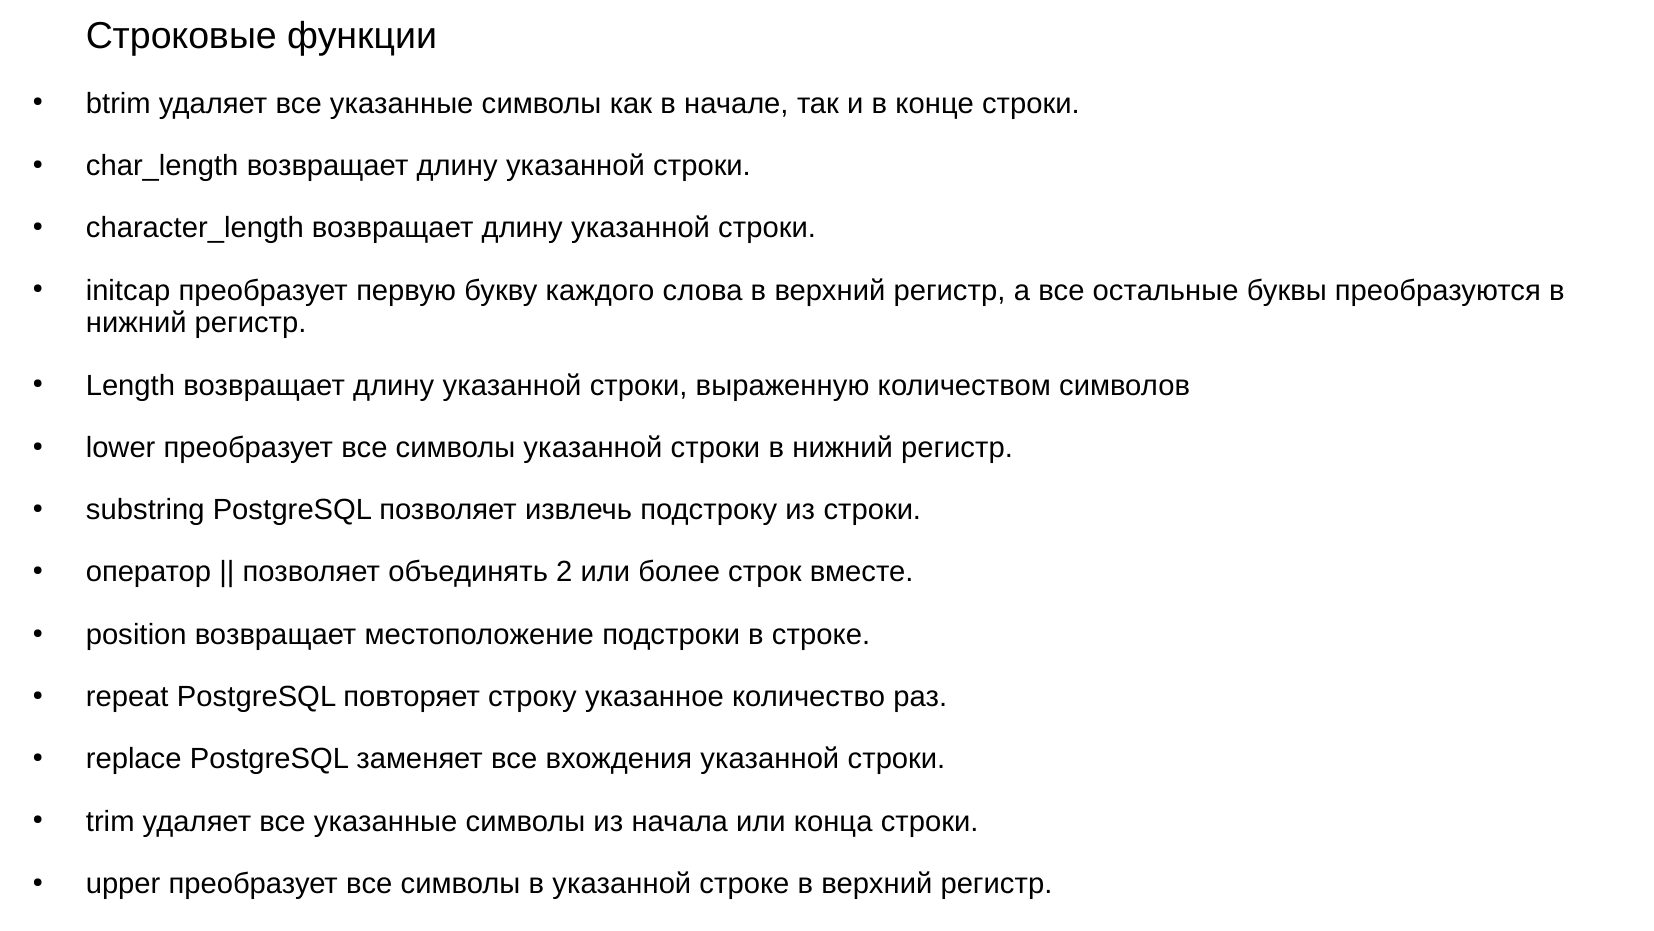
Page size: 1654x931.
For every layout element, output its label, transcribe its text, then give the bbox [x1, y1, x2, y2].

list Строковые функции btrim удаляет все указанные символы как в начале, так и в конце строки. char_length возвращает длину указанной строки. character_length возвращает длину указанной строки. initcap преобразует первую букву каждого слова в верхний регистр, а все остальные буквы преобразуются в нижний регистр. Length возвращает длину указанной строки, выраженную количеством символов lower преобразует все символы указанной строки в нижний регистр. substring PostgreSQL позволяет извлечь подстроку из строки. оператор || позволяет объединять 2 или более строк вместе. position возвращает местоположение подстроки в строке. repeat PostgreSQL повторяет строку указанное количество раз. replace PostgreSQL заменяет все вхождения указанной строки. trim удаляет все указанные символы из начала или конца строки. upper преобразует все символы в указанной строке в верхний регистр. [15, 15, 1636, 916]
